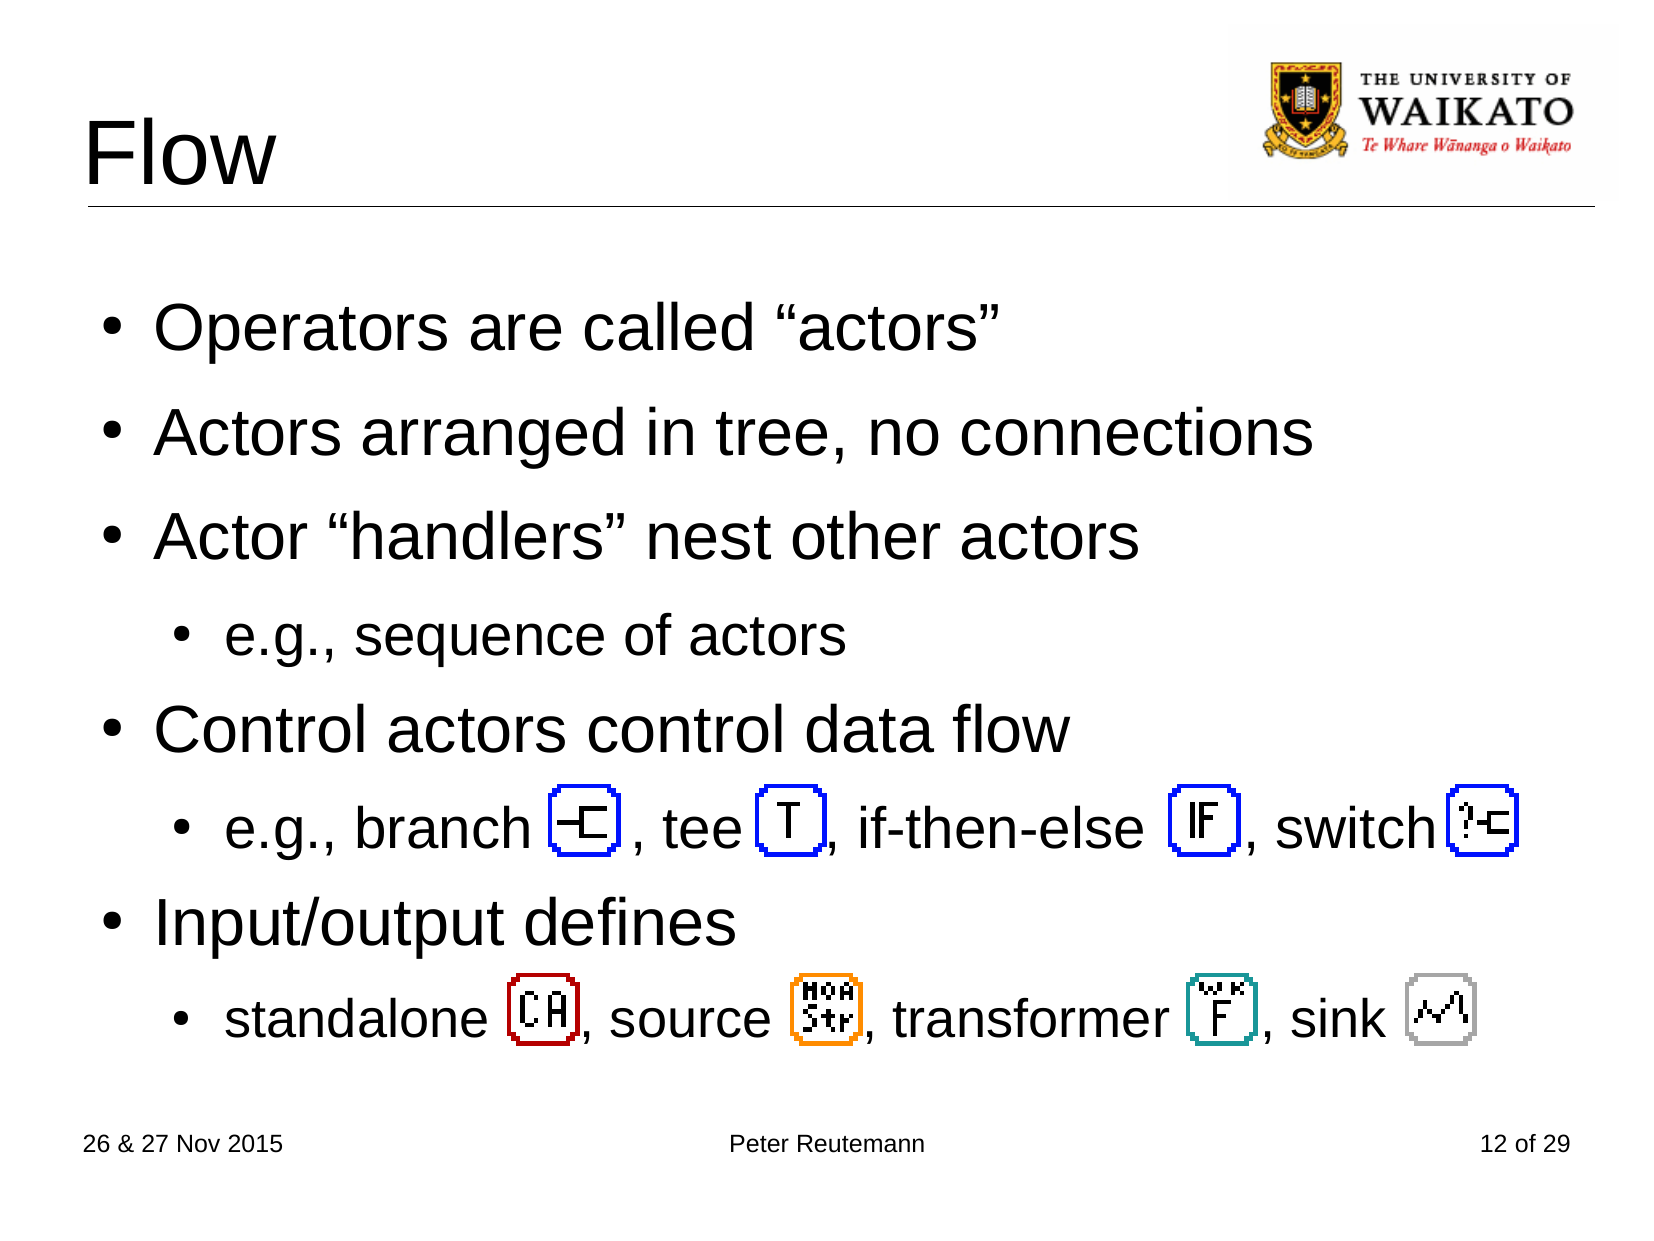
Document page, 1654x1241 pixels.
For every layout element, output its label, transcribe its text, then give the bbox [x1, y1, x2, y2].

list Operators are called “actors” Actors arranged in tree, no connections Actor “handlers” nest other actors e.g., sequence of actors Control actors control data flow e.g., branch , tee , if-then-else , switch Input/output defines standalone , source , transformer , sink [82, 290, 1571, 1109]
picture [507, 973, 580, 1046]
picture [548, 784, 621, 857]
picture [1405, 973, 1477, 1046]
picture [1186, 973, 1258, 1046]
picture [790, 973, 863, 1046]
picture [1228, 24, 1619, 201]
picture [1446, 784, 1519, 857]
picture [755, 784, 827, 857]
picture [1168, 784, 1241, 857]
title Flow [82, 49, 1571, 257]
